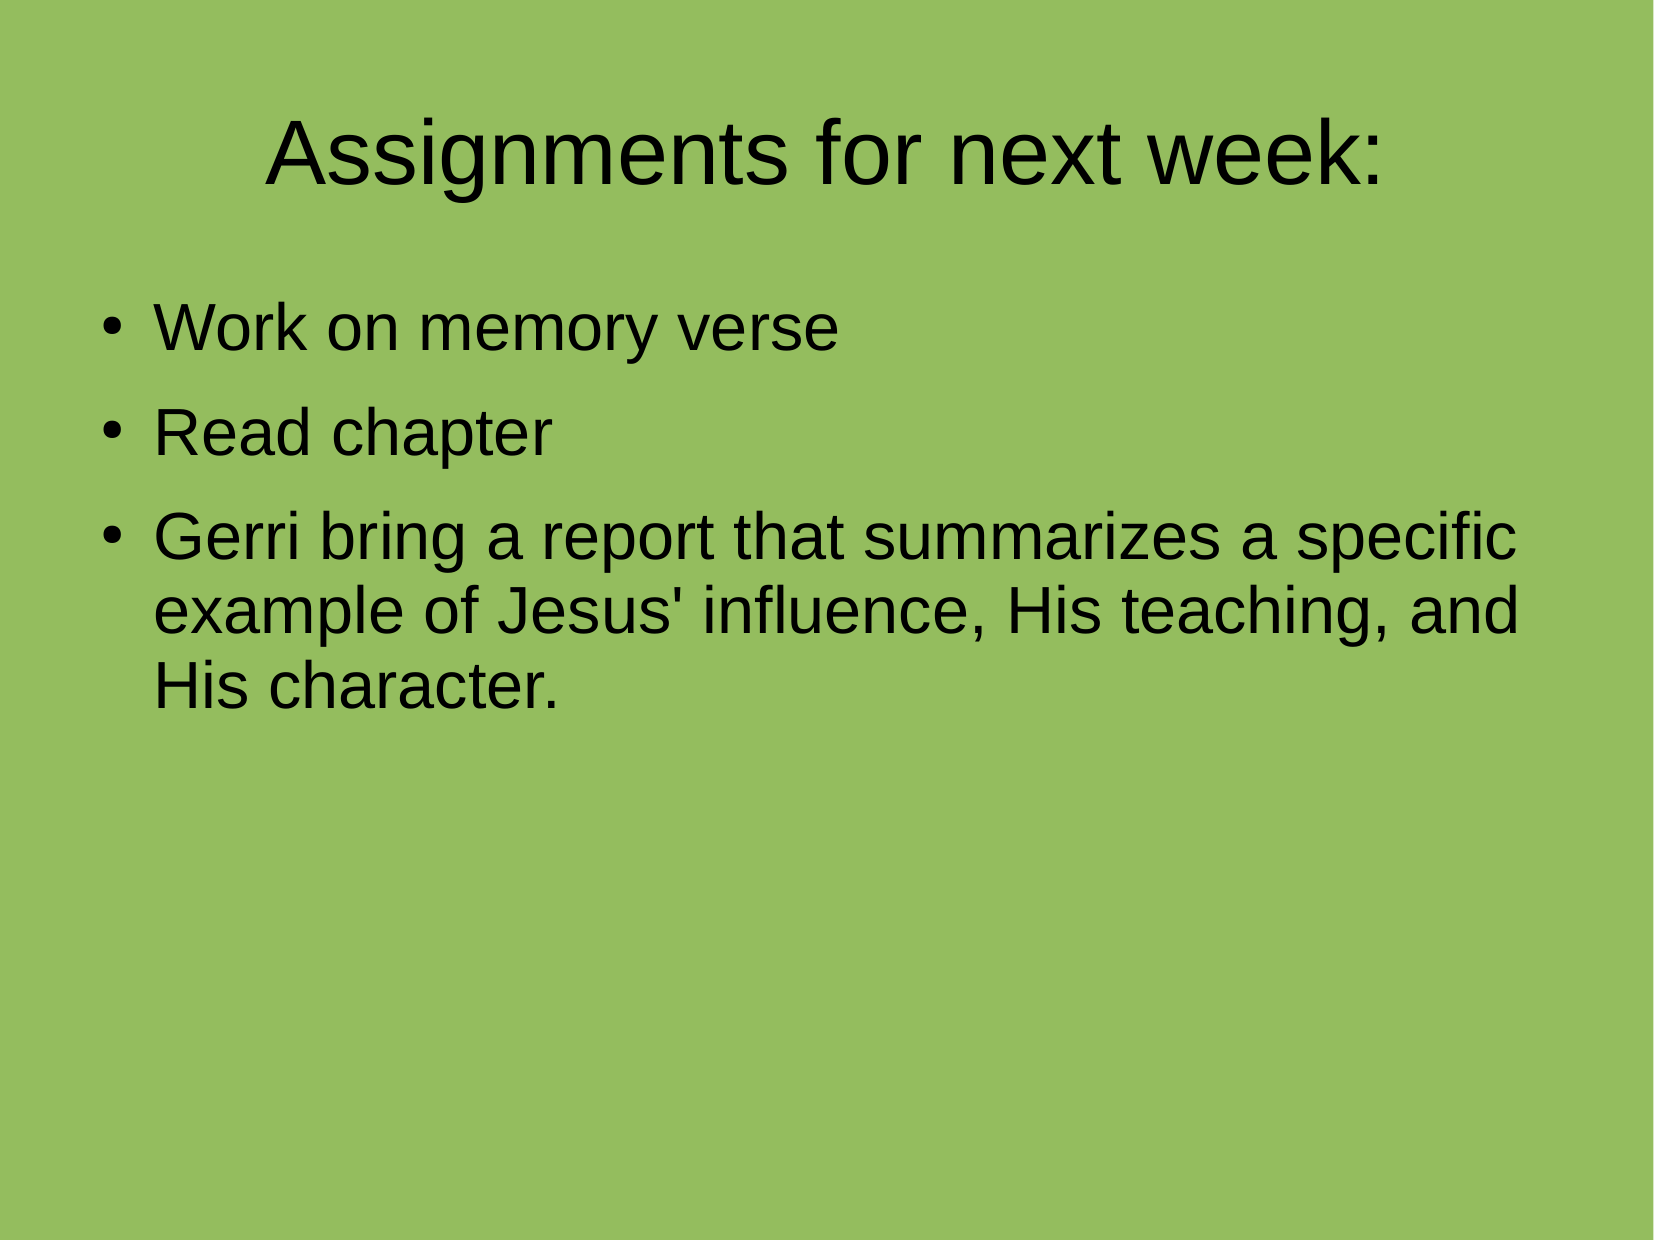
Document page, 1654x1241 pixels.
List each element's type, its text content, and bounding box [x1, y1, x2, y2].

list Work on memory verse Read chapter Gerri bring a report that summarizes a specific example of Jesus' influence, His teaching, and His character. [82, 290, 1571, 1109]
title Assignments for next week: [82, 49, 1571, 257]
